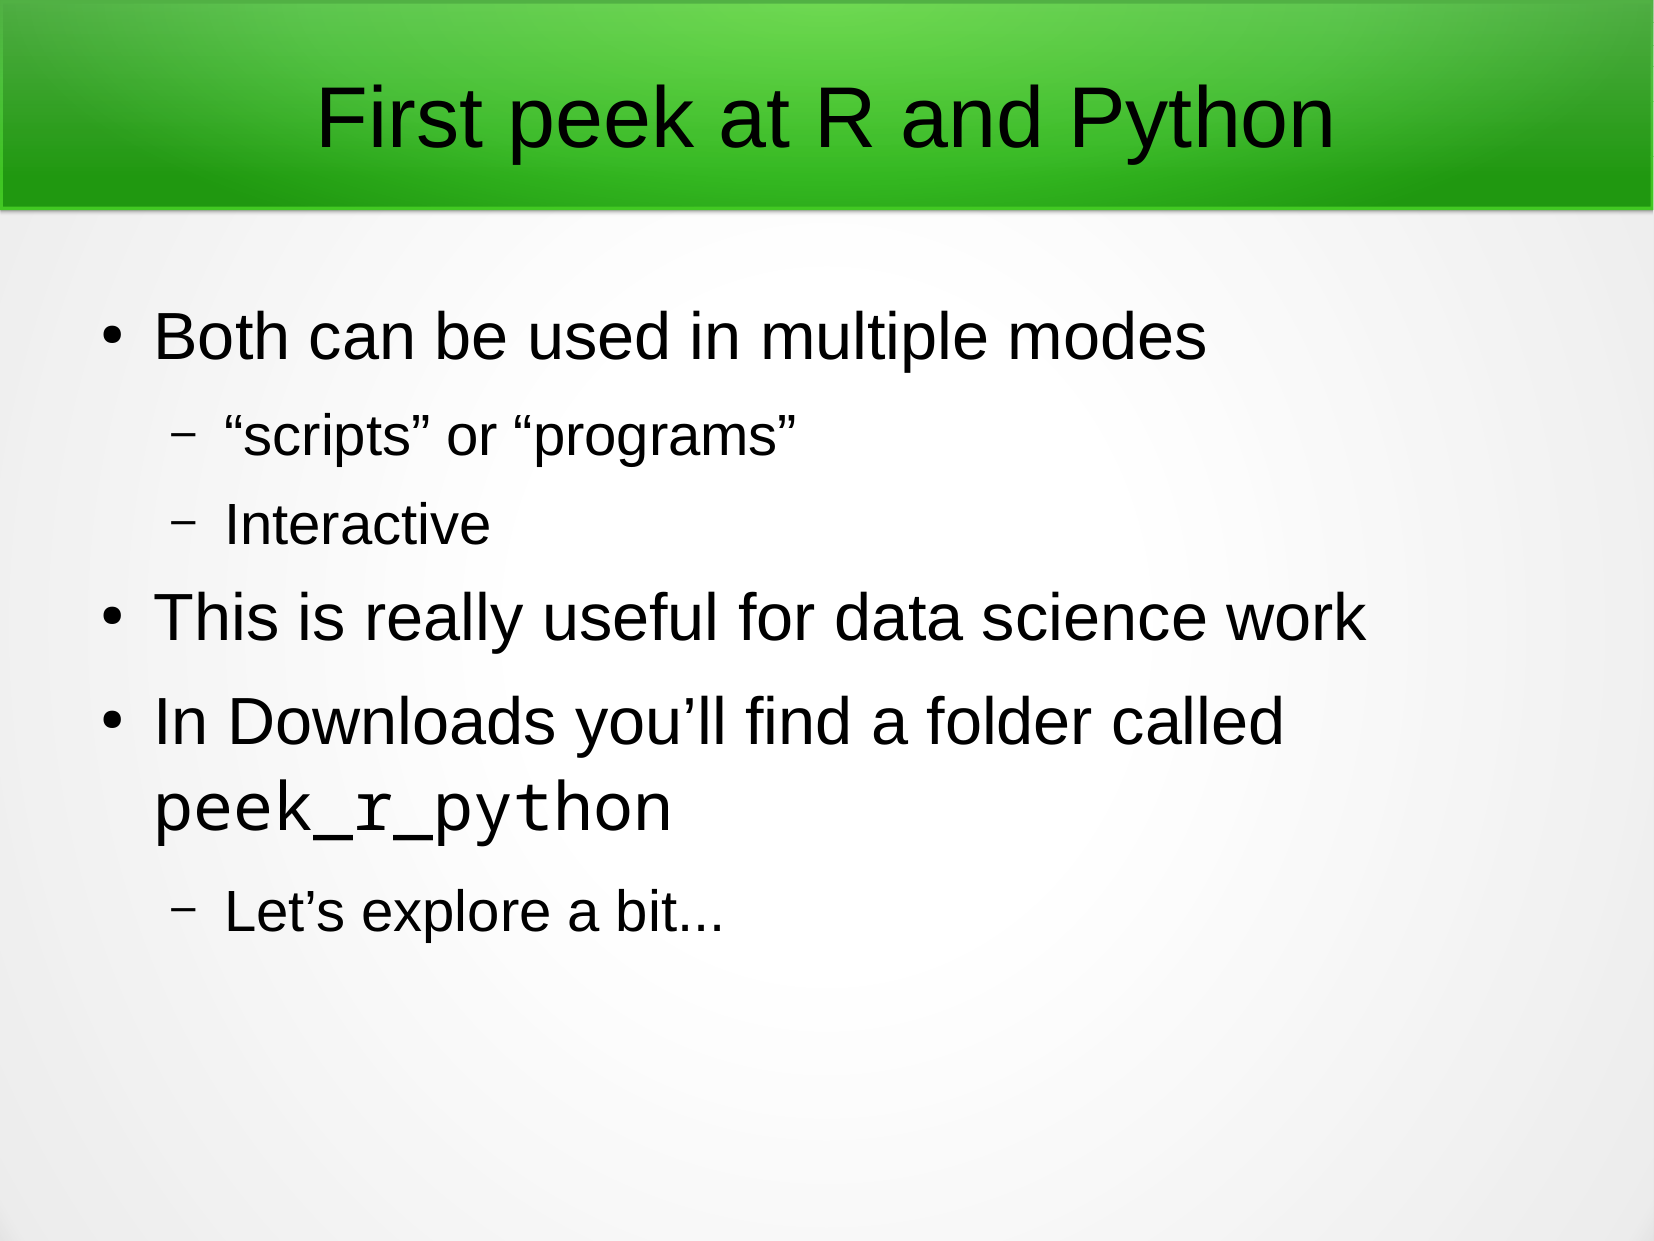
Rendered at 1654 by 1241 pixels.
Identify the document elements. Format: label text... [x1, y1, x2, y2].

title First peek at R and Python [82, 47, 1571, 189]
list Both can be used in multiple modes “scripts” or “programs” Interactive This is really useful for data science work In Downloads you’ll find a folder called peek_r_python Let’s explore a bit... [82, 299, 1571, 1019]
